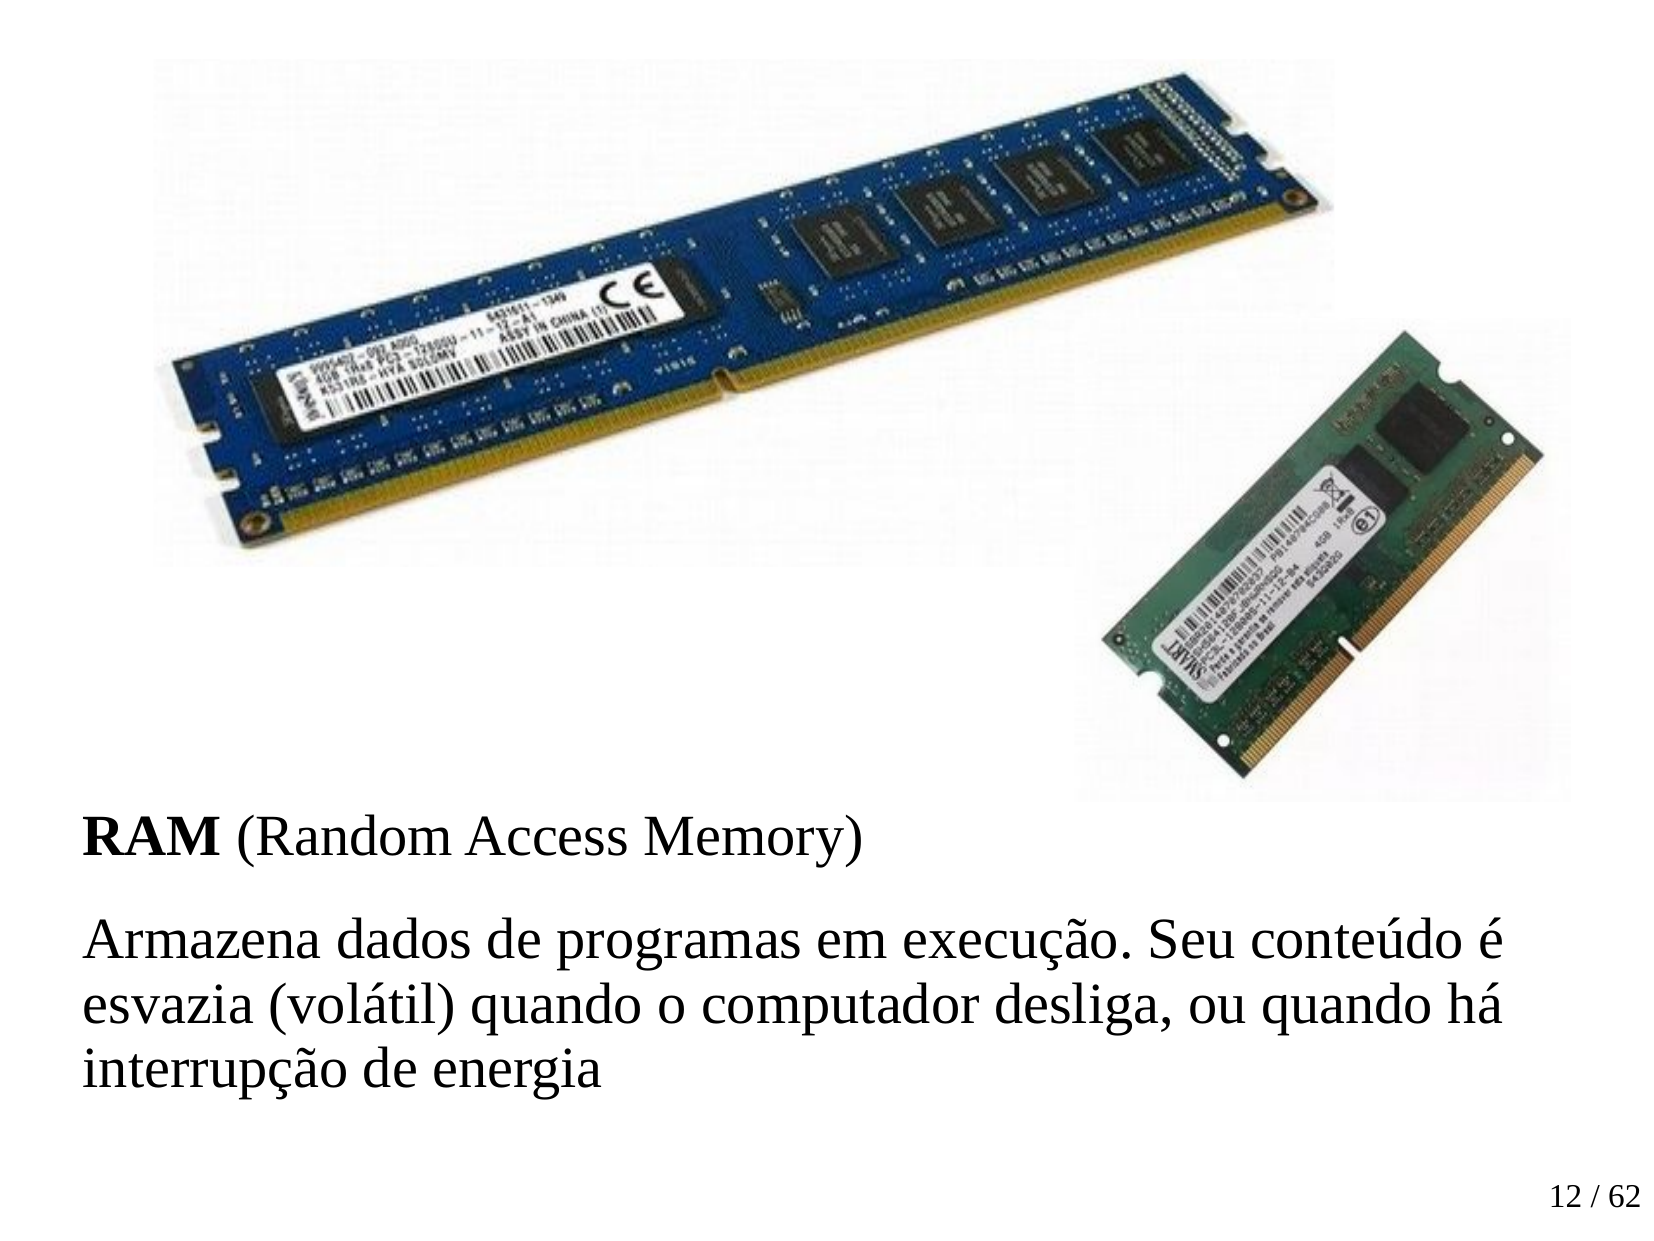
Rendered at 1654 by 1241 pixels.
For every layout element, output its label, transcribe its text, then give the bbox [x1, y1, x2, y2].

list RAM (Random Access Memory) Armazena dados de programas em execução. Seu conteúdo é esvazia (volátil) quando o computador desliga, ou quando há interrupção de energia [82, 803, 1571, 1134]
picture [153, 59, 1571, 802]
